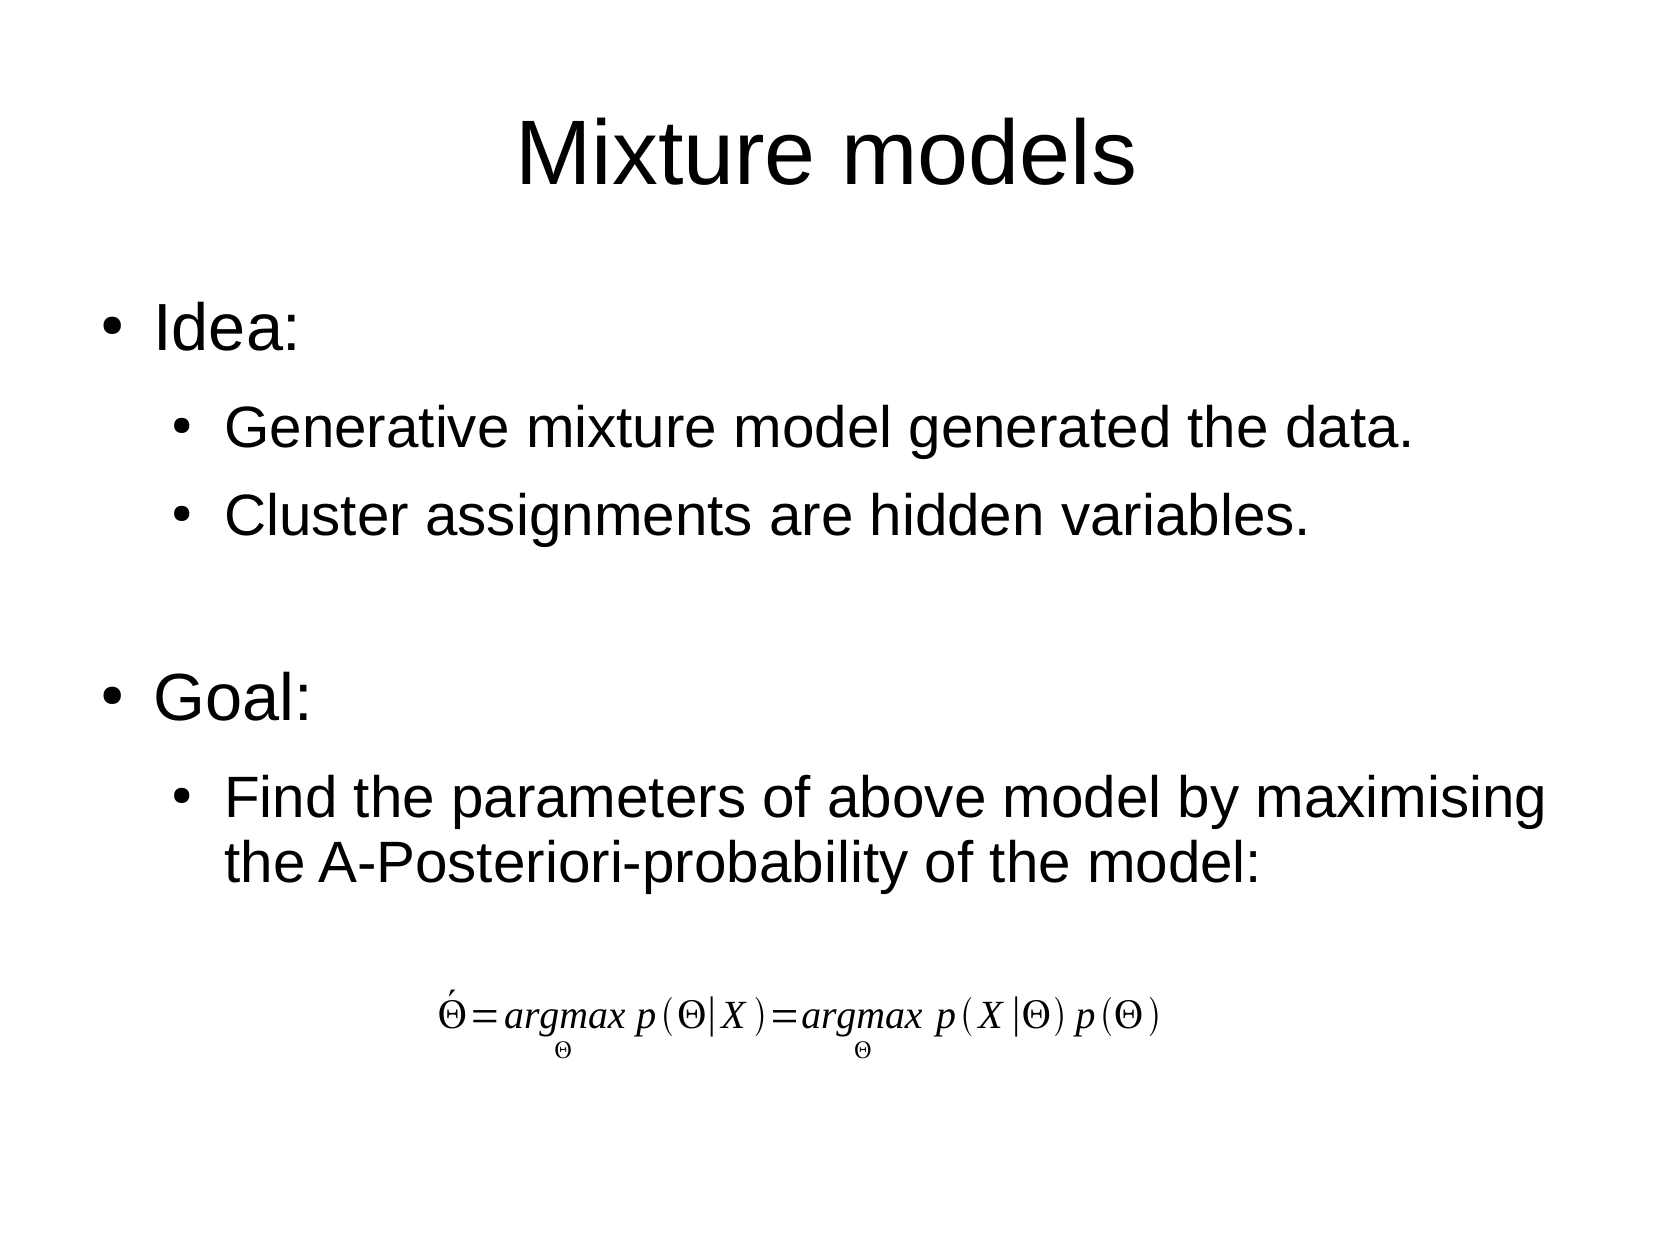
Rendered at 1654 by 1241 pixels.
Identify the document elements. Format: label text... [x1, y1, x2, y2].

list Idea: Generative mixture model generated the data. Cluster assignments are hidden variables. Goal: Find the parameters of above model by maximising the A-Posteriori-probability of the model: [82, 290, 1571, 1109]
title Mixture models [82, 56, 1571, 250]
chart [426, 988, 1170, 1065]
